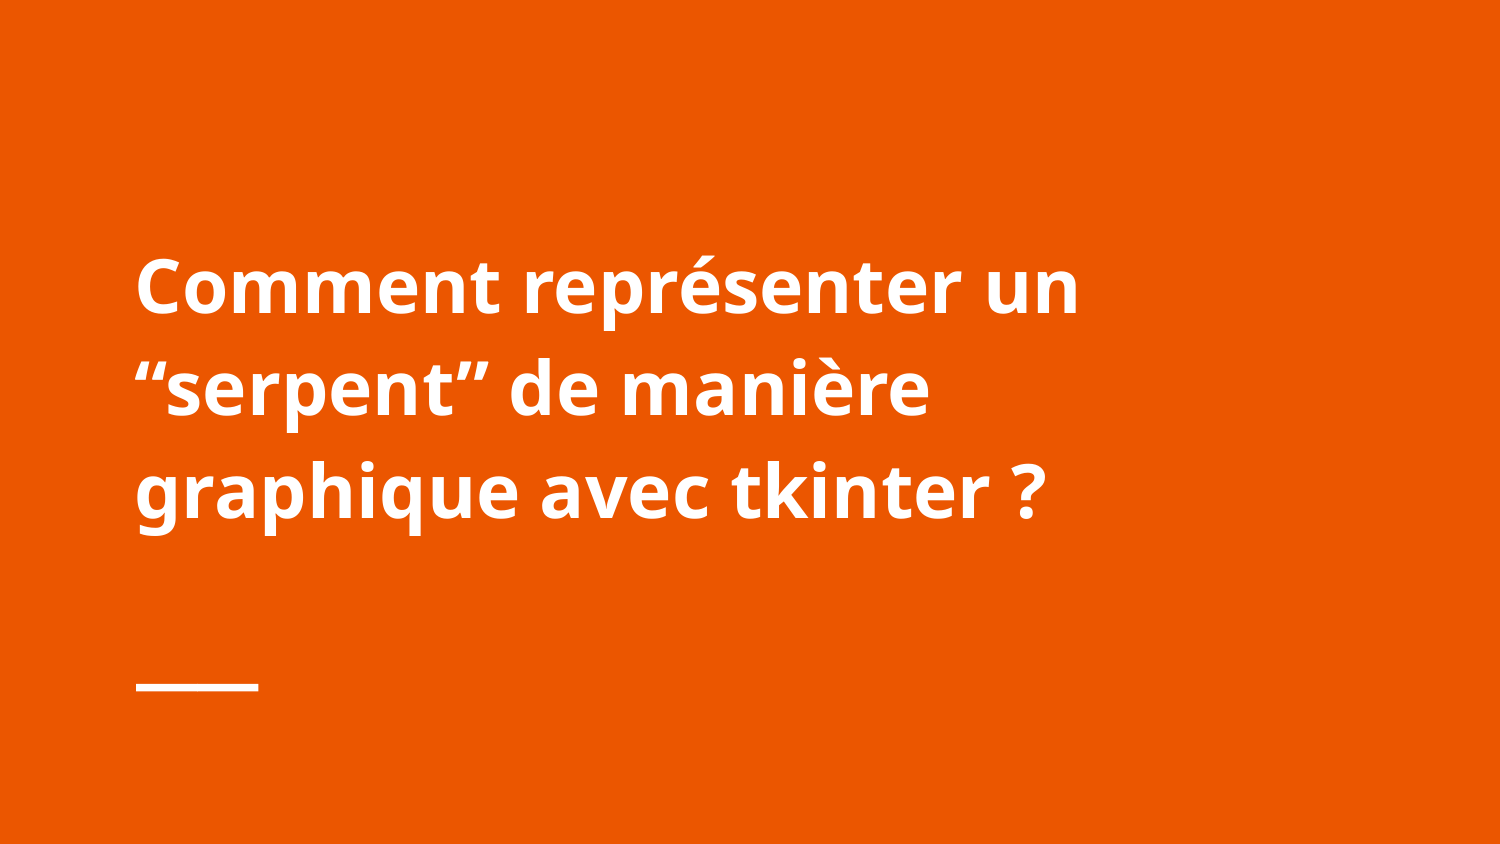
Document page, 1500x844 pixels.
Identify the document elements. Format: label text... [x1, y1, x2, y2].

title Comment représenter un “serpent” de manière graphique avec tkinter ? [119, 141, 1272, 632]
